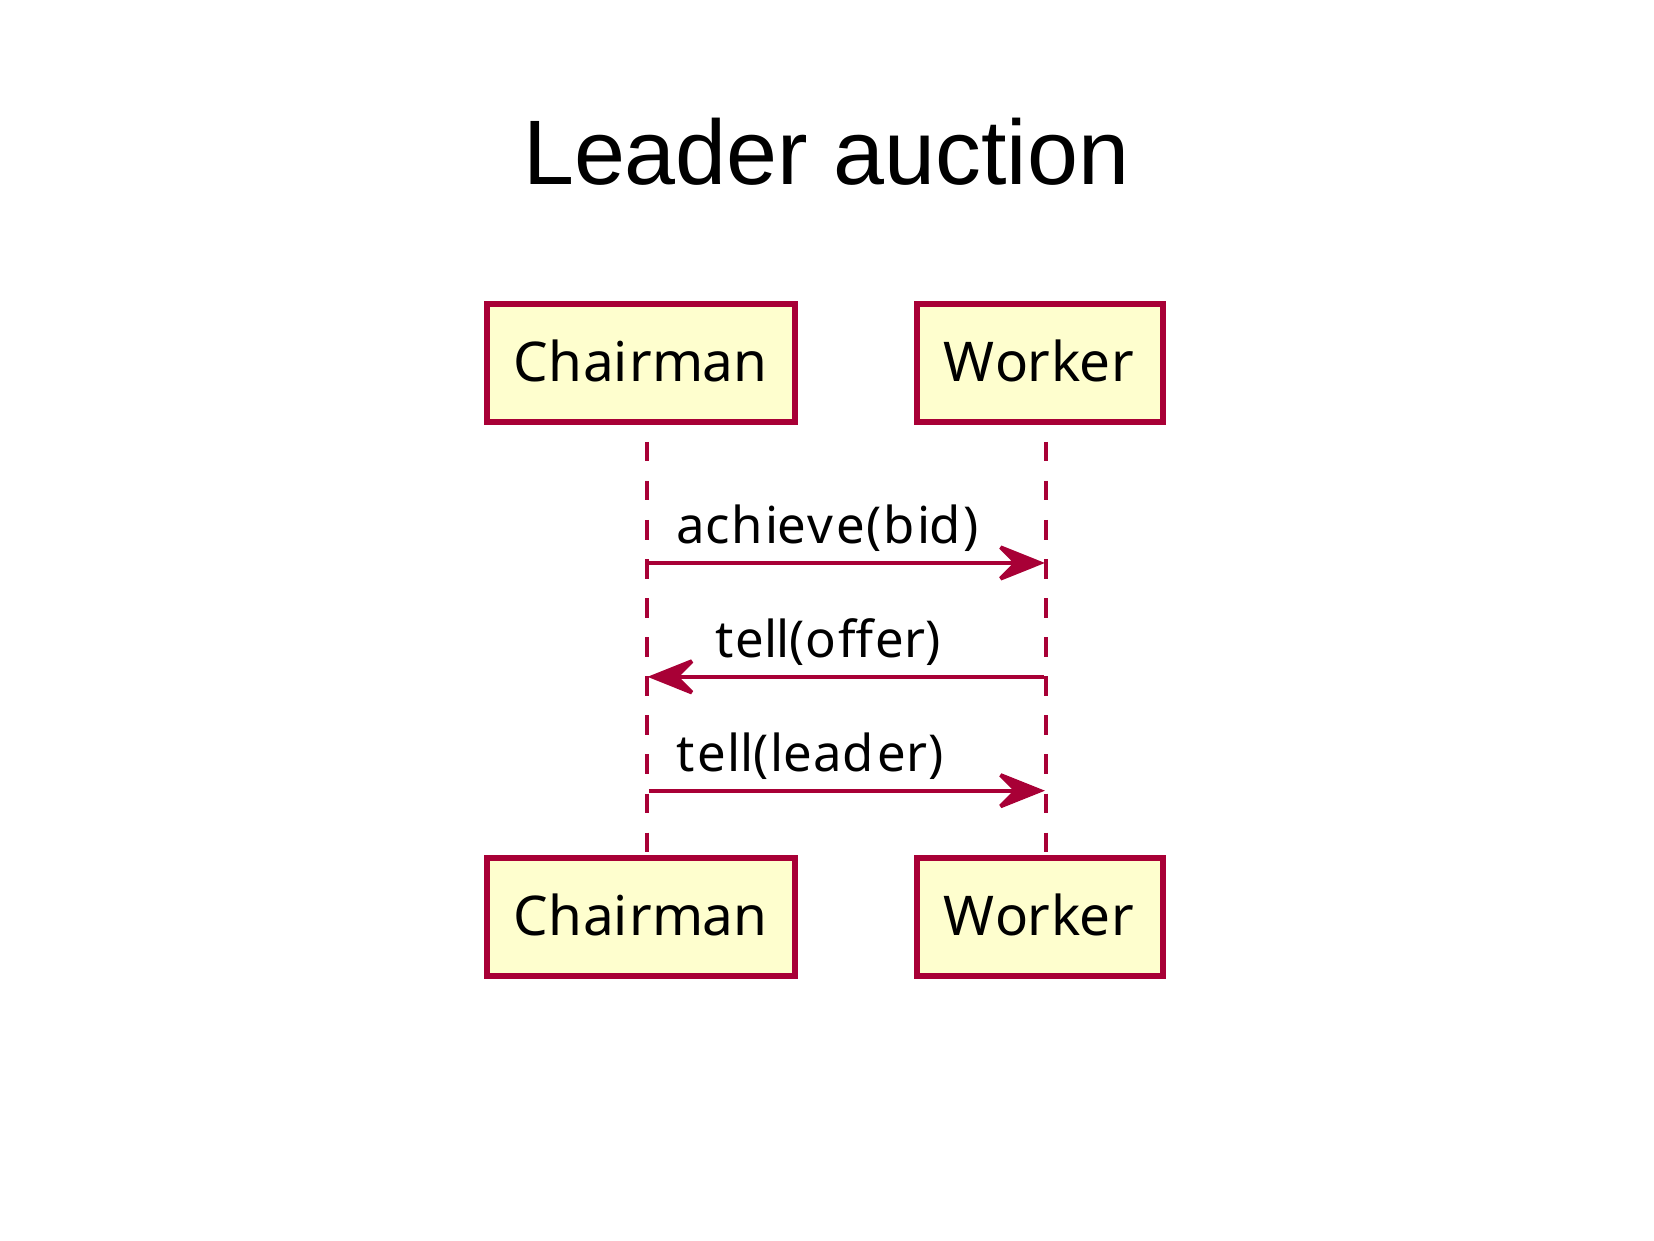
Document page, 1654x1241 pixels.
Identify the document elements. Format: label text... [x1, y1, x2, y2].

picture [453, 290, 1200, 1010]
title Leader auction [82, 49, 1571, 257]
